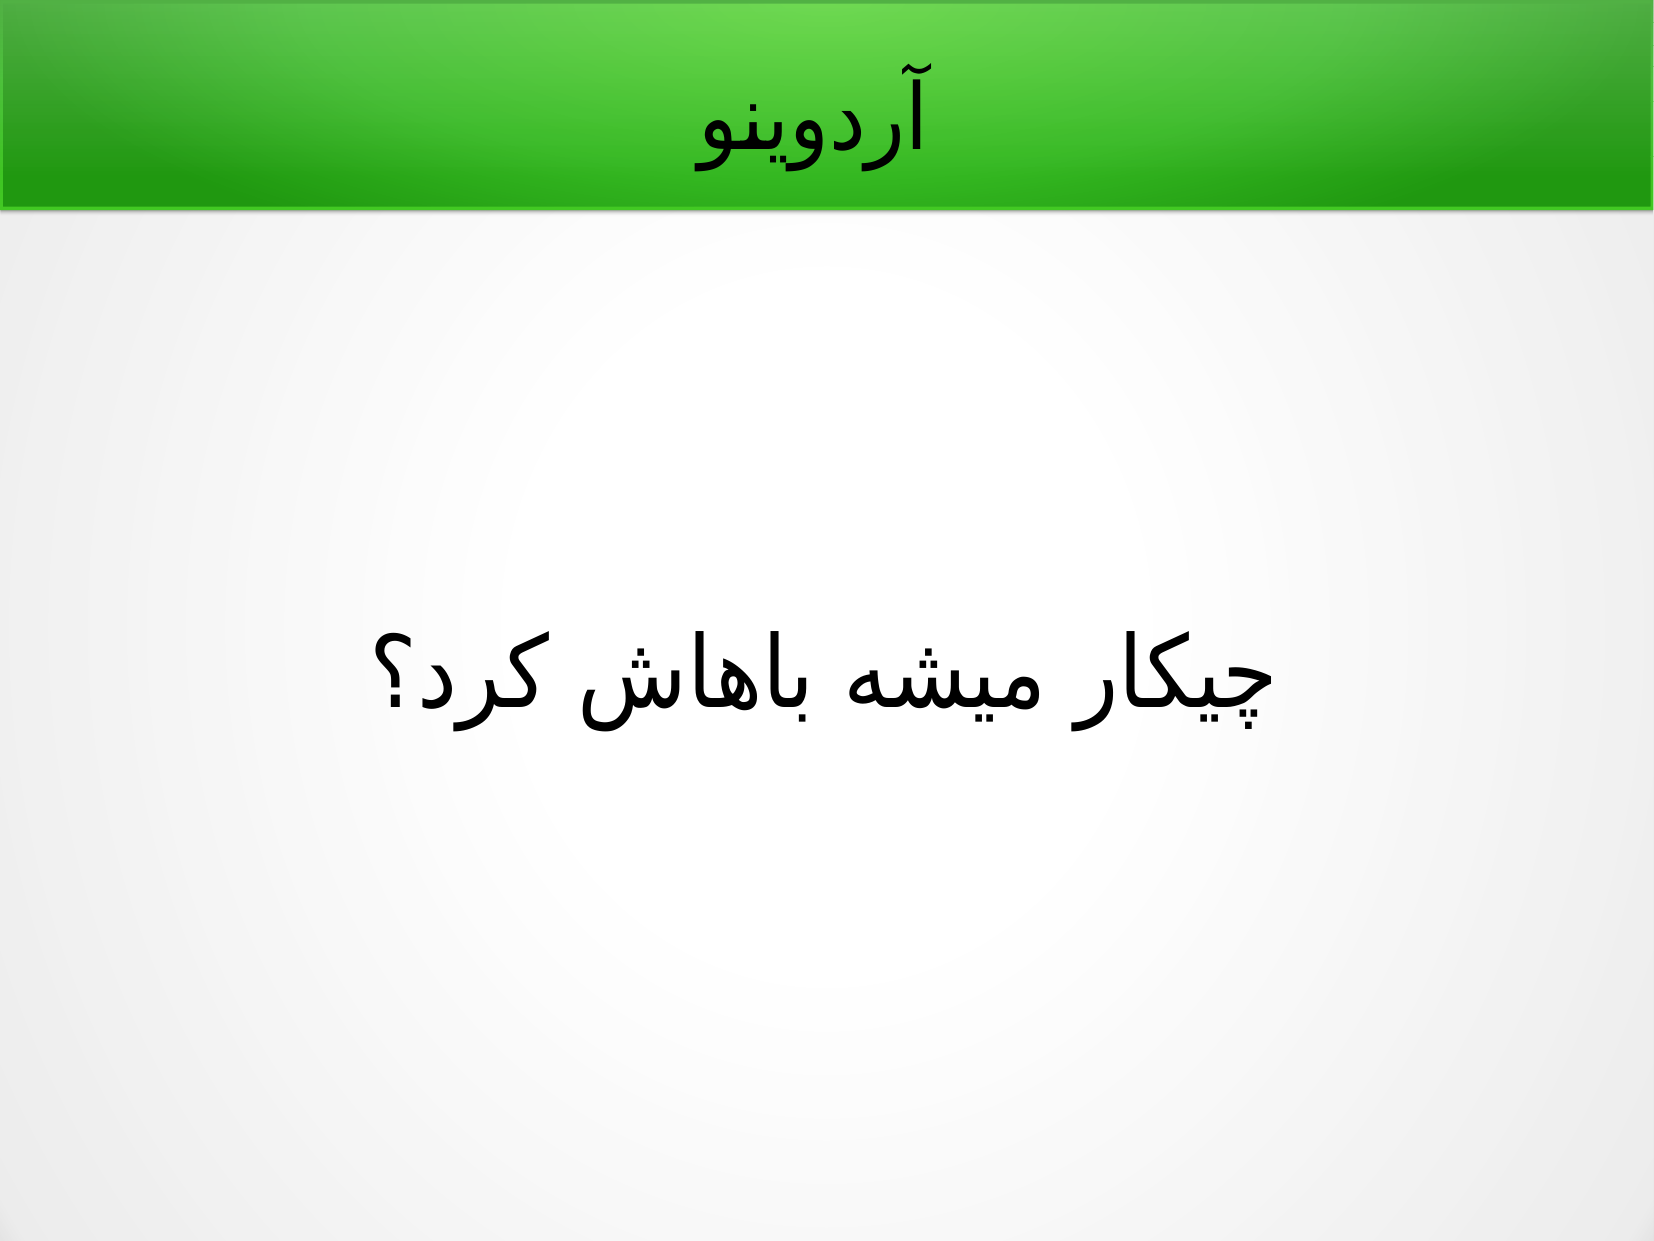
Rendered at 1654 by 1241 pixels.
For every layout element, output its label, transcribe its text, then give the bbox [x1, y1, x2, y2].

title آردوینو [82, 47, 1571, 189]
list چیکار میشه باهاش کرد؟ [45, 615, 1534, 1241]
